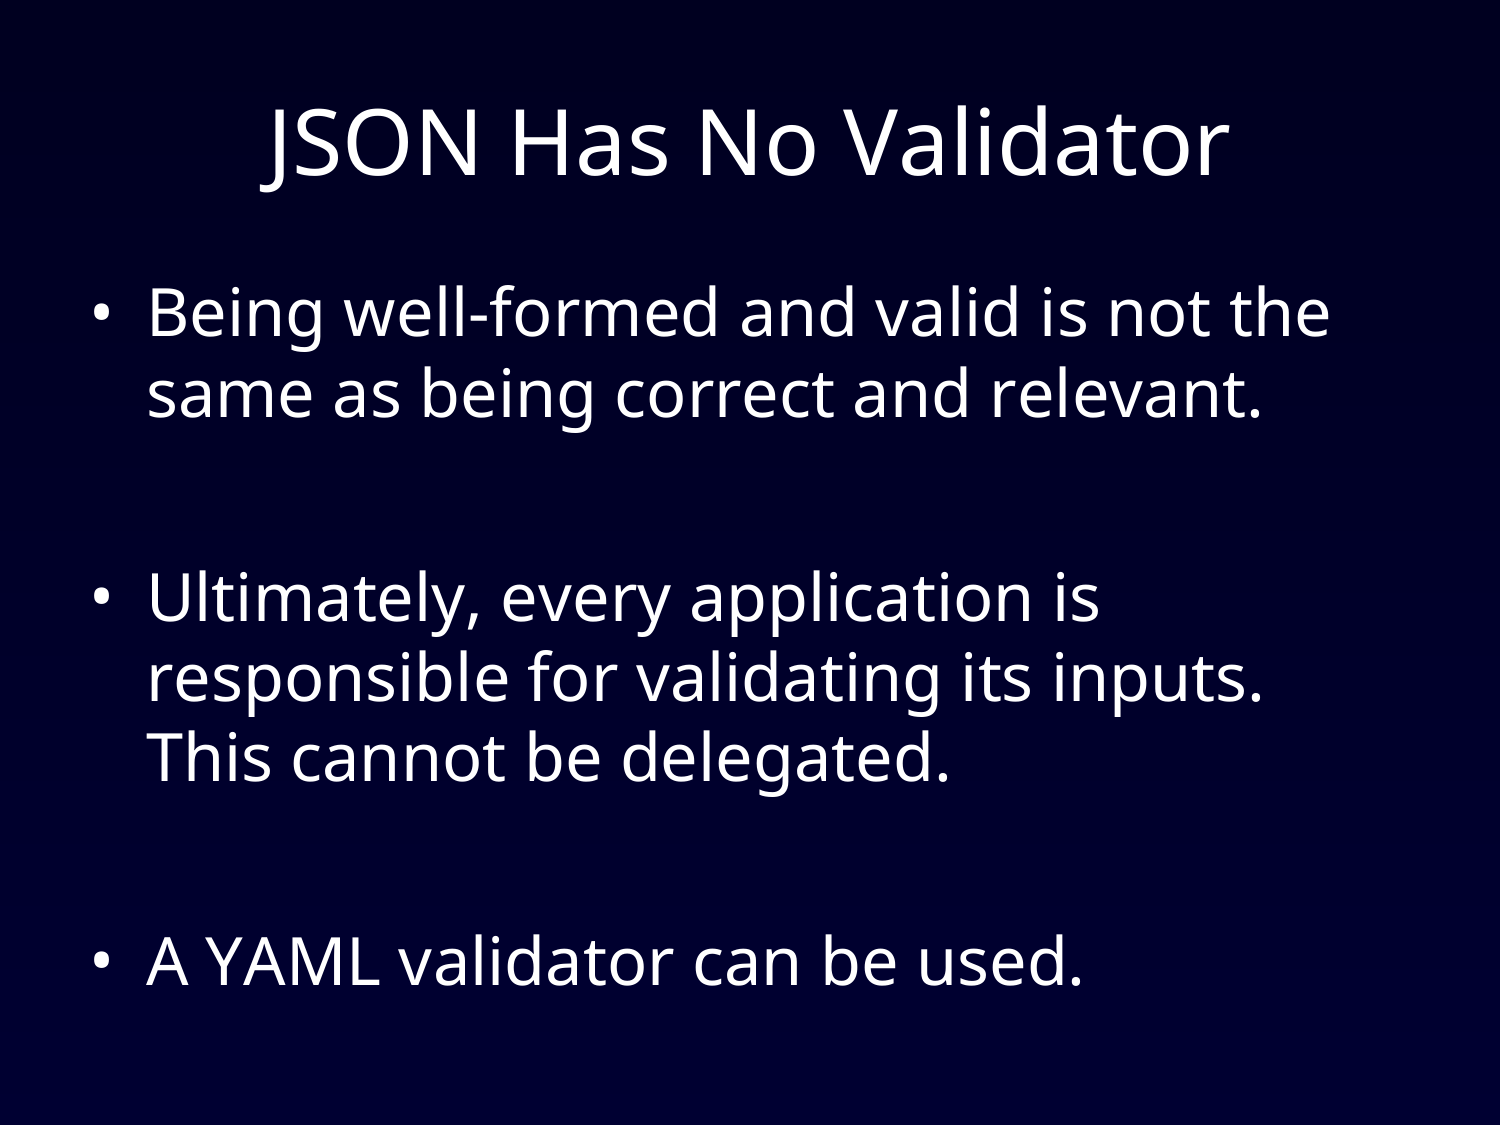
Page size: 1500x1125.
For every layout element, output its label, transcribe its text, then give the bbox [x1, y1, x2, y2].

title JSON Has No Validator [75, 45, 1426, 233]
list Being well-formed and valid is not the same as being correct and relevant. Ultimately, every application is responsible for validating its inputs. This cannot be delegated. A YAML validator can be used. [75, 262, 1426, 1101]
